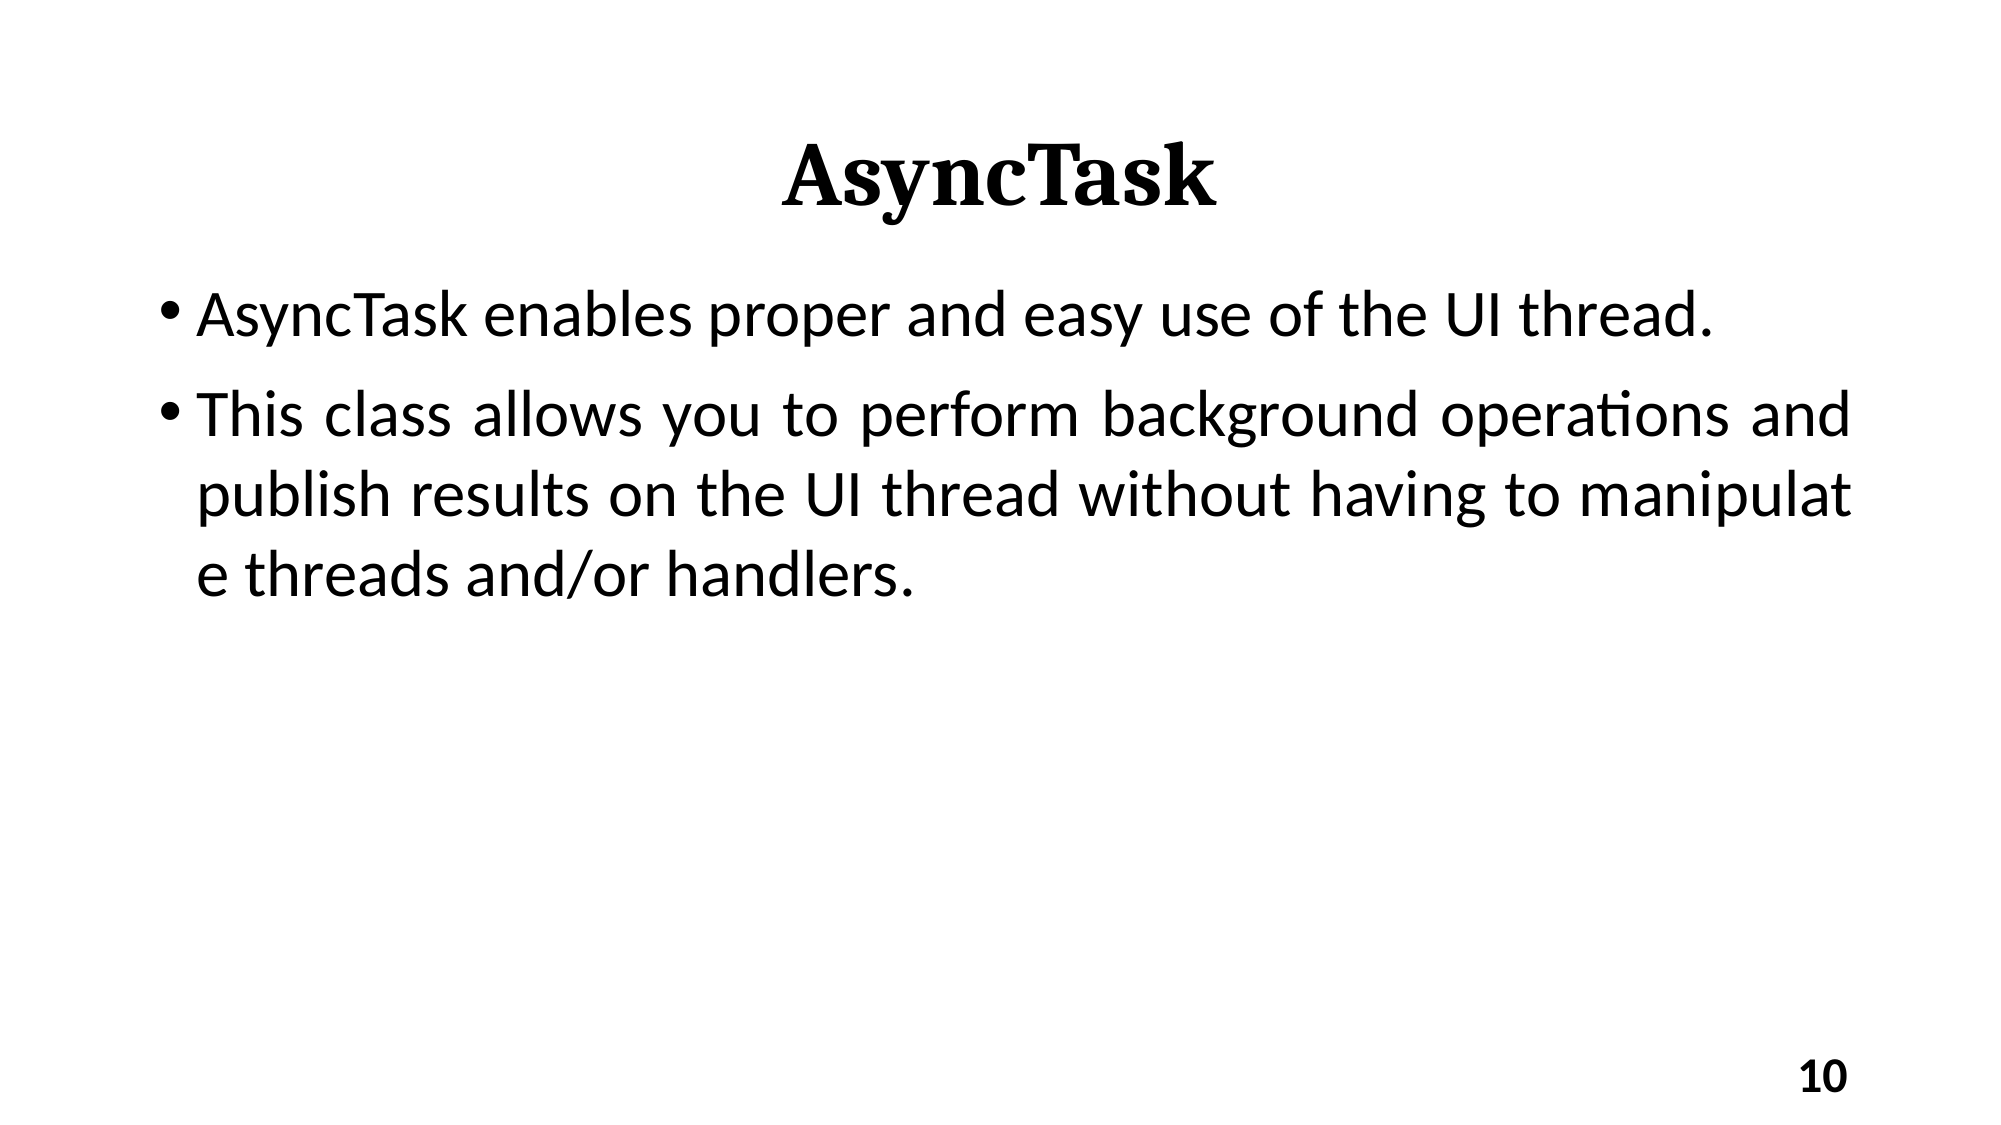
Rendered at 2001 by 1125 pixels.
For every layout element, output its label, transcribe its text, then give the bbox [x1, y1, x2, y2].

slide_number <number> [1412, 1042, 1863, 1103]
list AsyncTask enables proper and easy use of the UI thread. This class allows you to perform background operations and publish results on the UI thread without having to manipulate threads and/or handlers. [143, 261, 1869, 991]
title AsyncTask [137, 59, 1863, 278]
